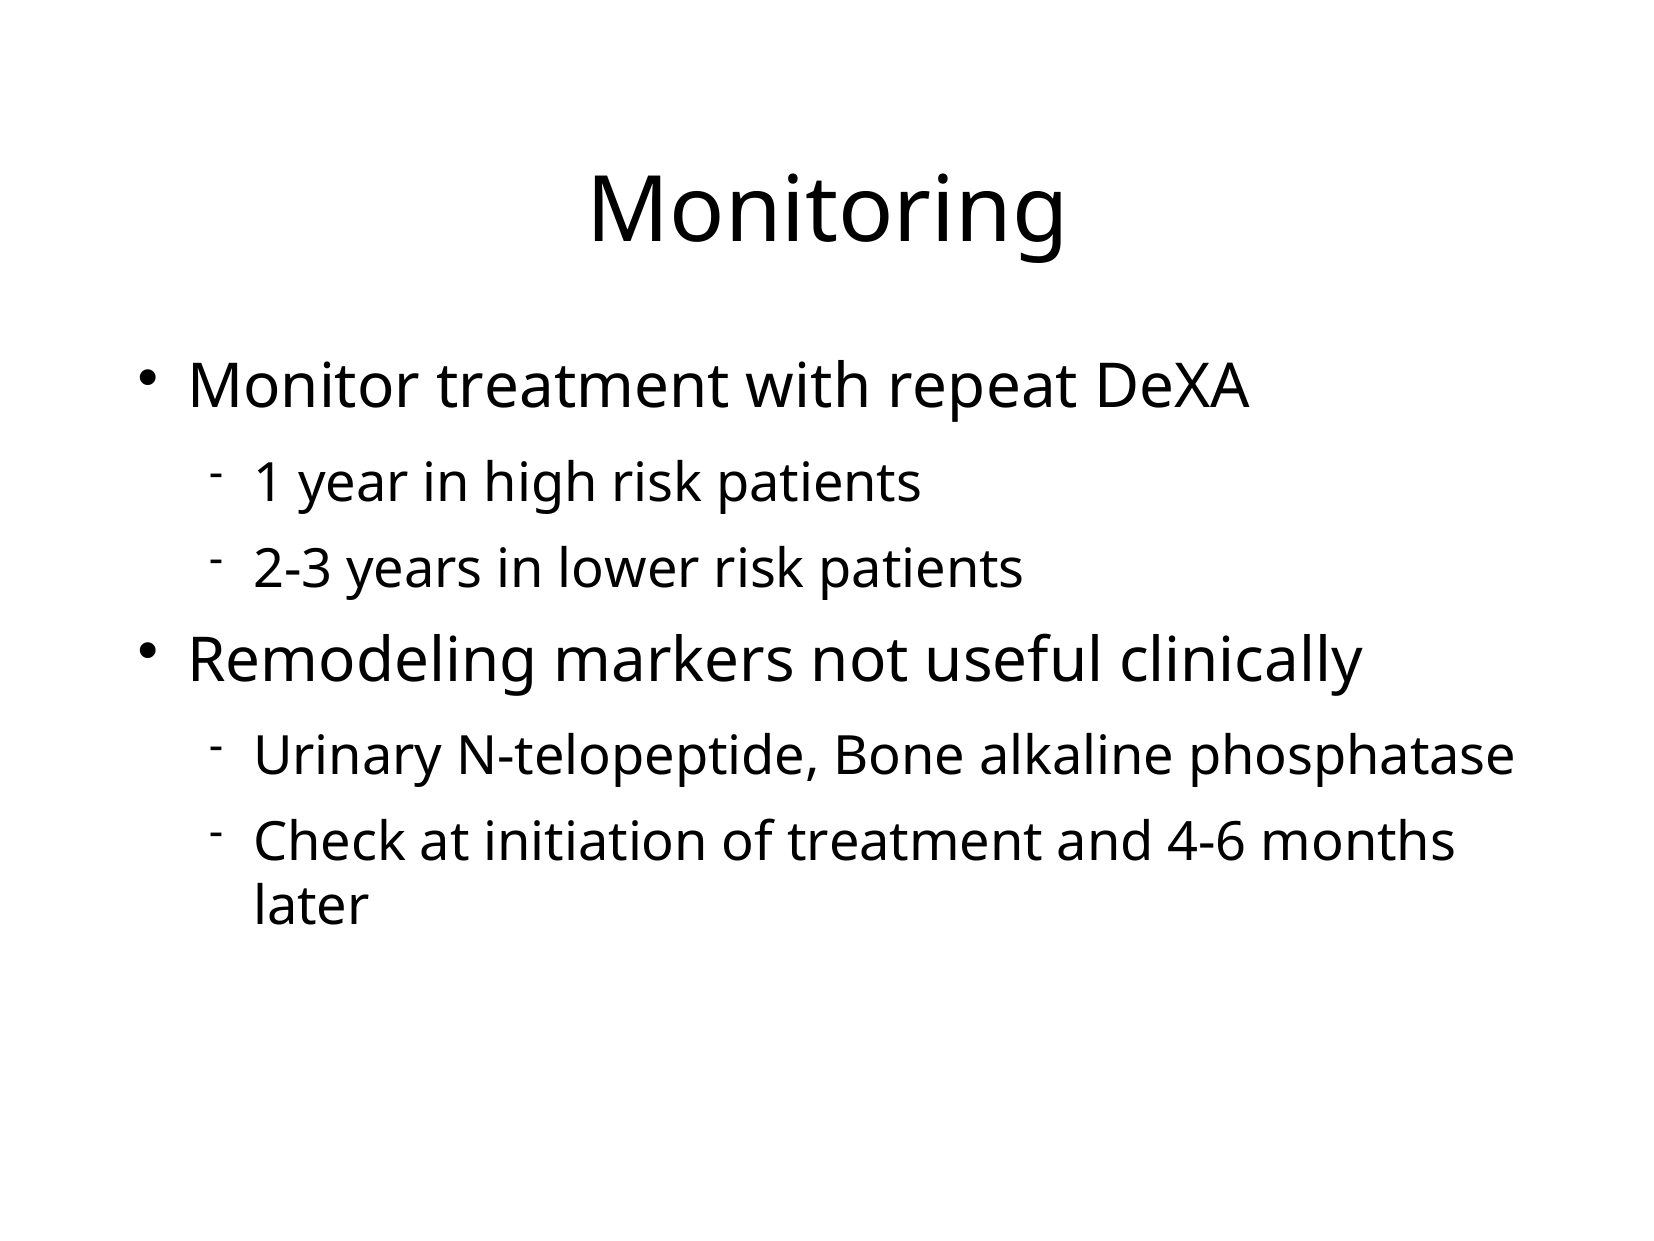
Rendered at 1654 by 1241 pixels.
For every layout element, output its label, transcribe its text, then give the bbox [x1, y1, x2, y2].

title Monitoring [121, 155, 1534, 258]
list Monitor treatment with repeat DeXA 1 year in high risk patients 2-3 years in lower risk patients Remodeling markers not useful clinically Urinary N-telopeptide, Bone alkaline phosphatase Check at initiation of treatment and 4-6 months later [121, 344, 1534, 985]
